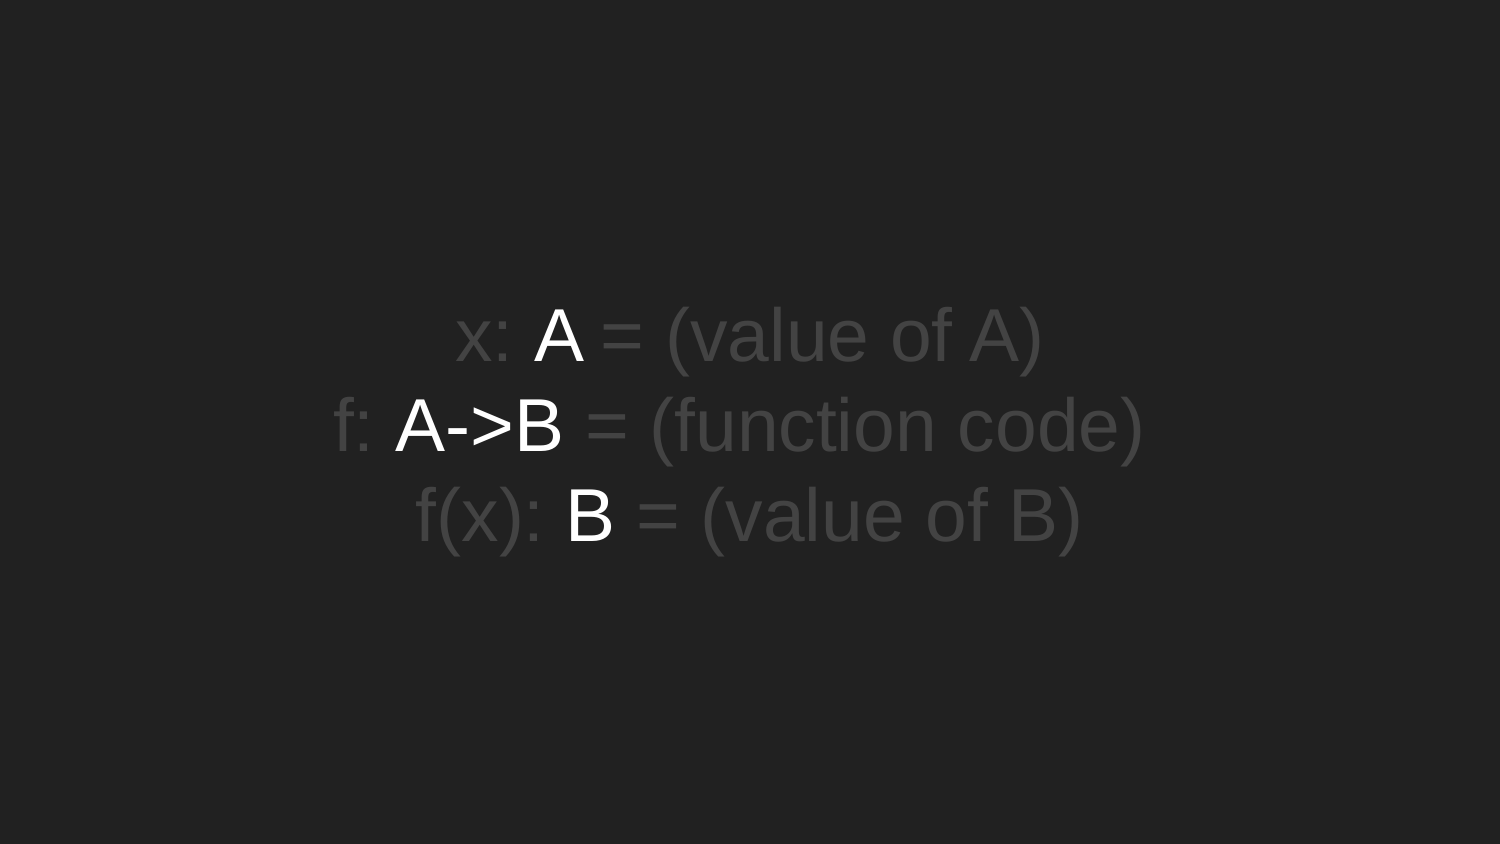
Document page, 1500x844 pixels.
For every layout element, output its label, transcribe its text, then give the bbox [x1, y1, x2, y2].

title x: A = (value of A) f: A->B = (function code) f(x): B = (value of B) [51, 352, 1449, 491]
